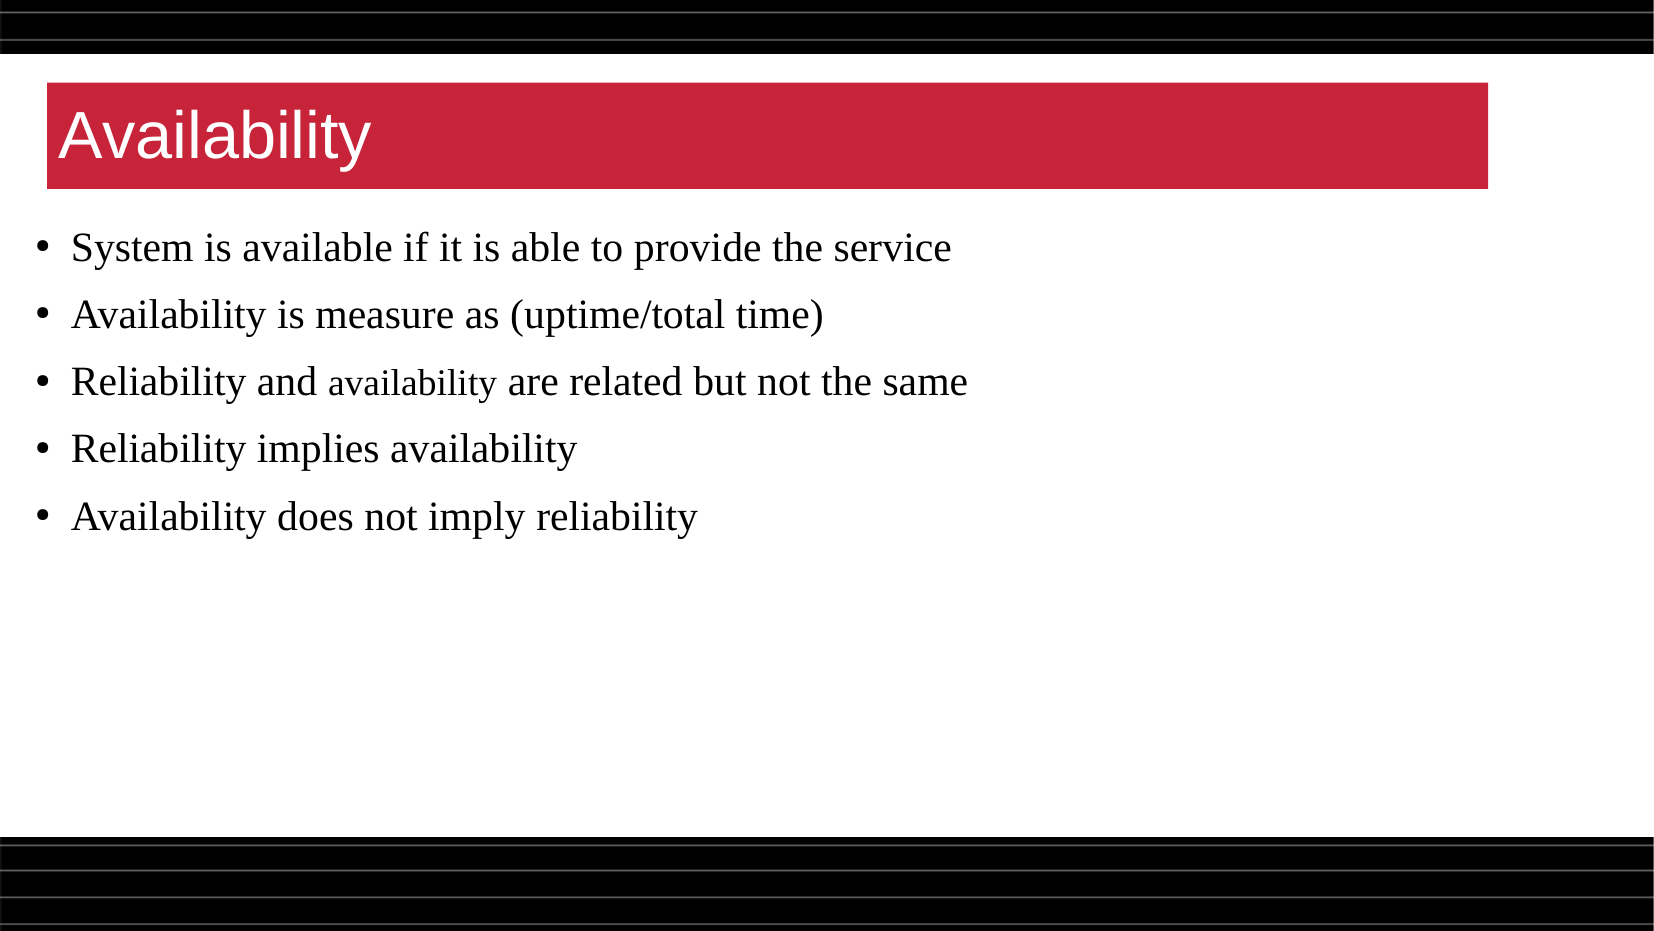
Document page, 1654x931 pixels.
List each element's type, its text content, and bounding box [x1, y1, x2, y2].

title Availability [47, 82, 1489, 189]
subtitle System is available if it is able to provide the service Availability is measure as (uptime/total time) Reliability and availability are related but not the same Reliability implies availability Availability does not imply reliability [35, 224, 1595, 728]
picture [0, 0, 1654, 54]
picture [0, 837, 1654, 931]
